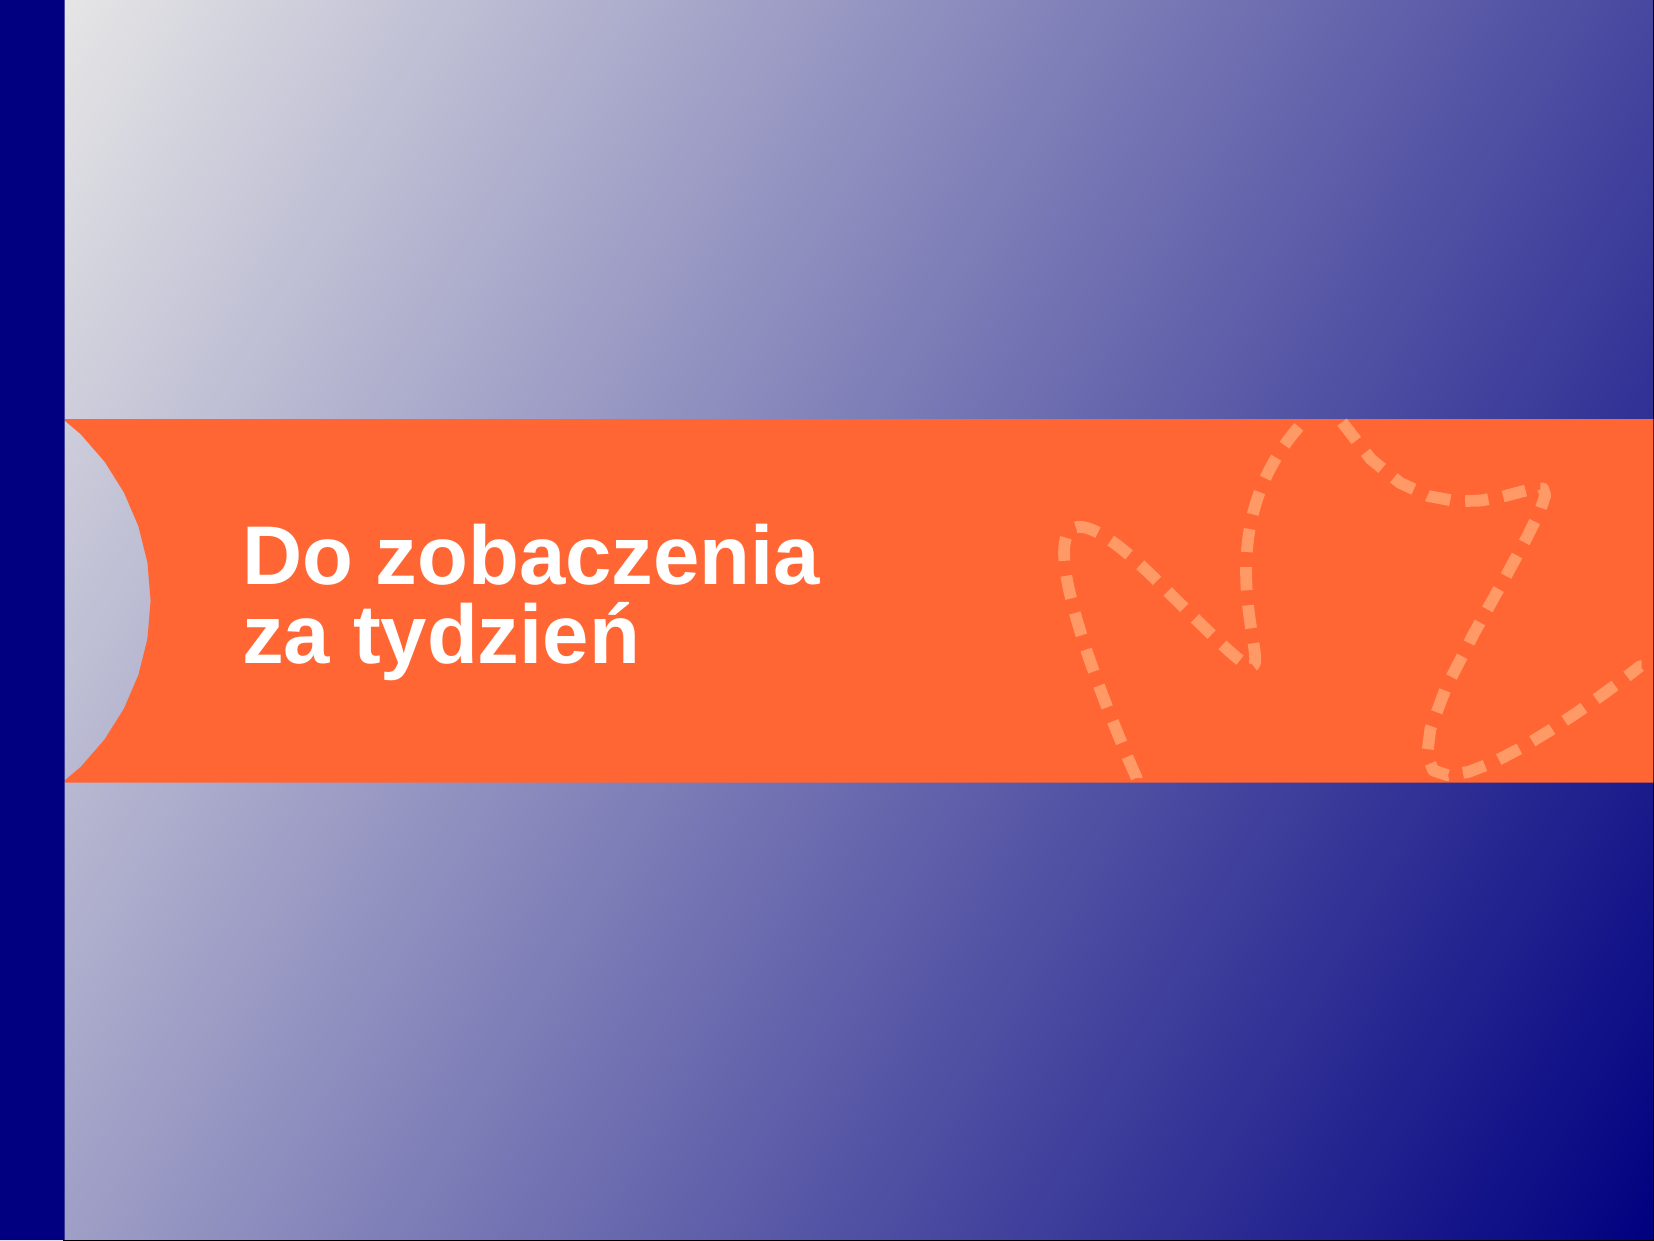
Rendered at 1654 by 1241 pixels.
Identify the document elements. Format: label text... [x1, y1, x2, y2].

title Do zobaczenia za tydzień [242, 497, 1450, 704]
